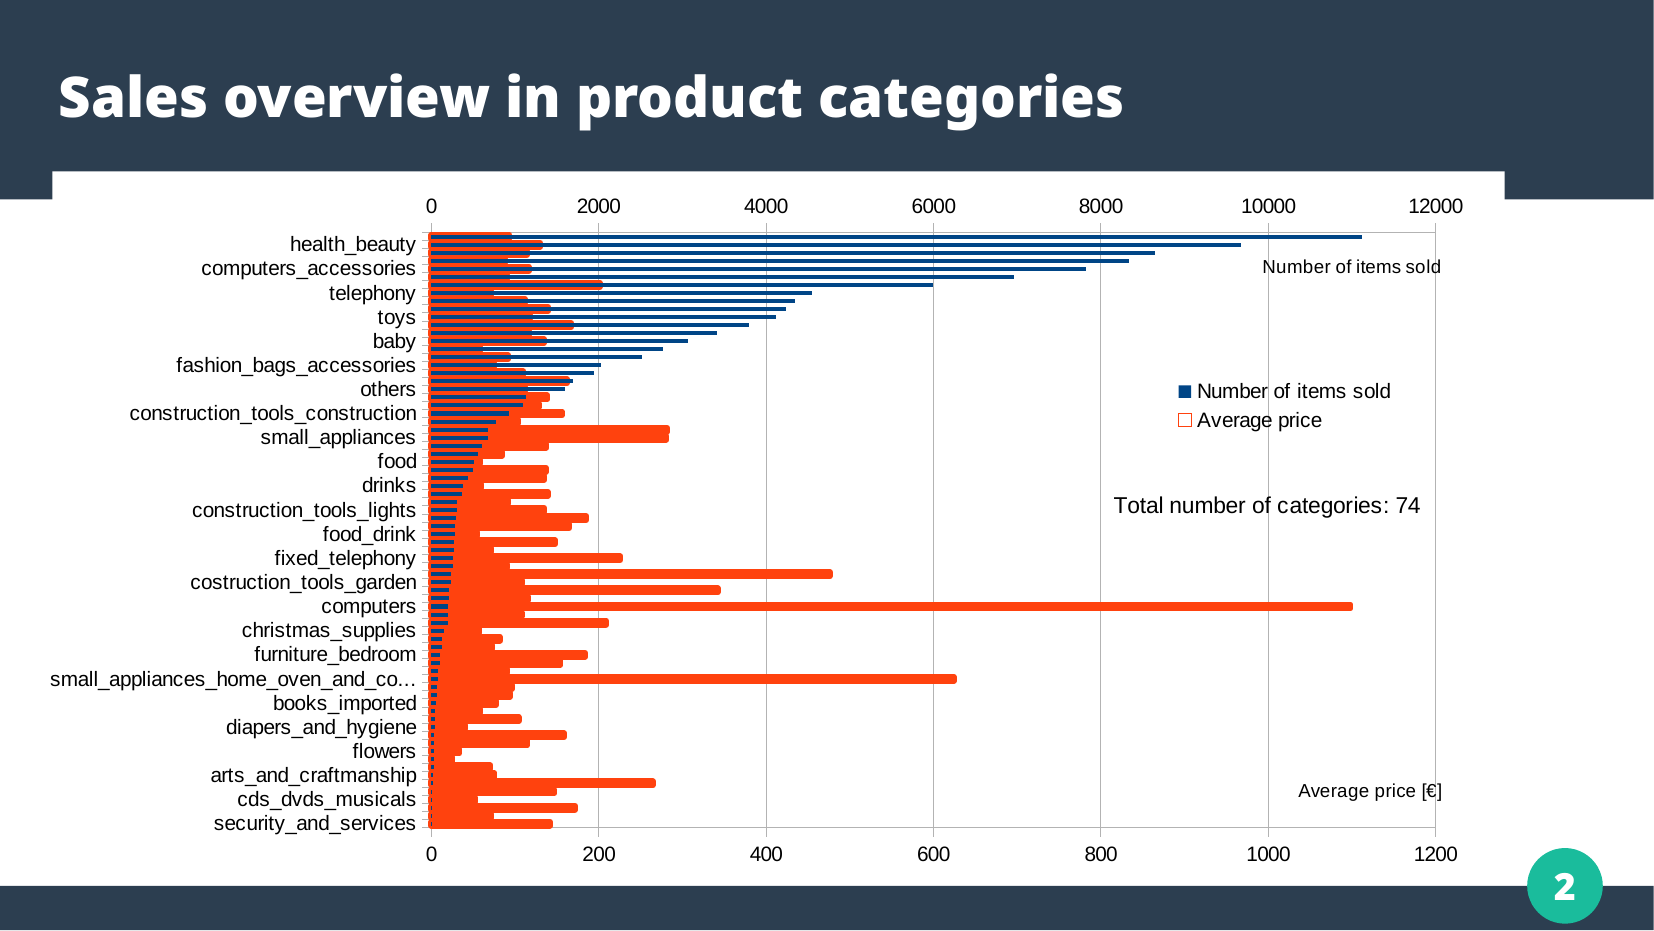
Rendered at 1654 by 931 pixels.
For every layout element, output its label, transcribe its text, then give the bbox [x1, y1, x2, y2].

chart [49, 171, 1505, 882]
title Sales overview in product categories [59, 37, 1595, 155]
